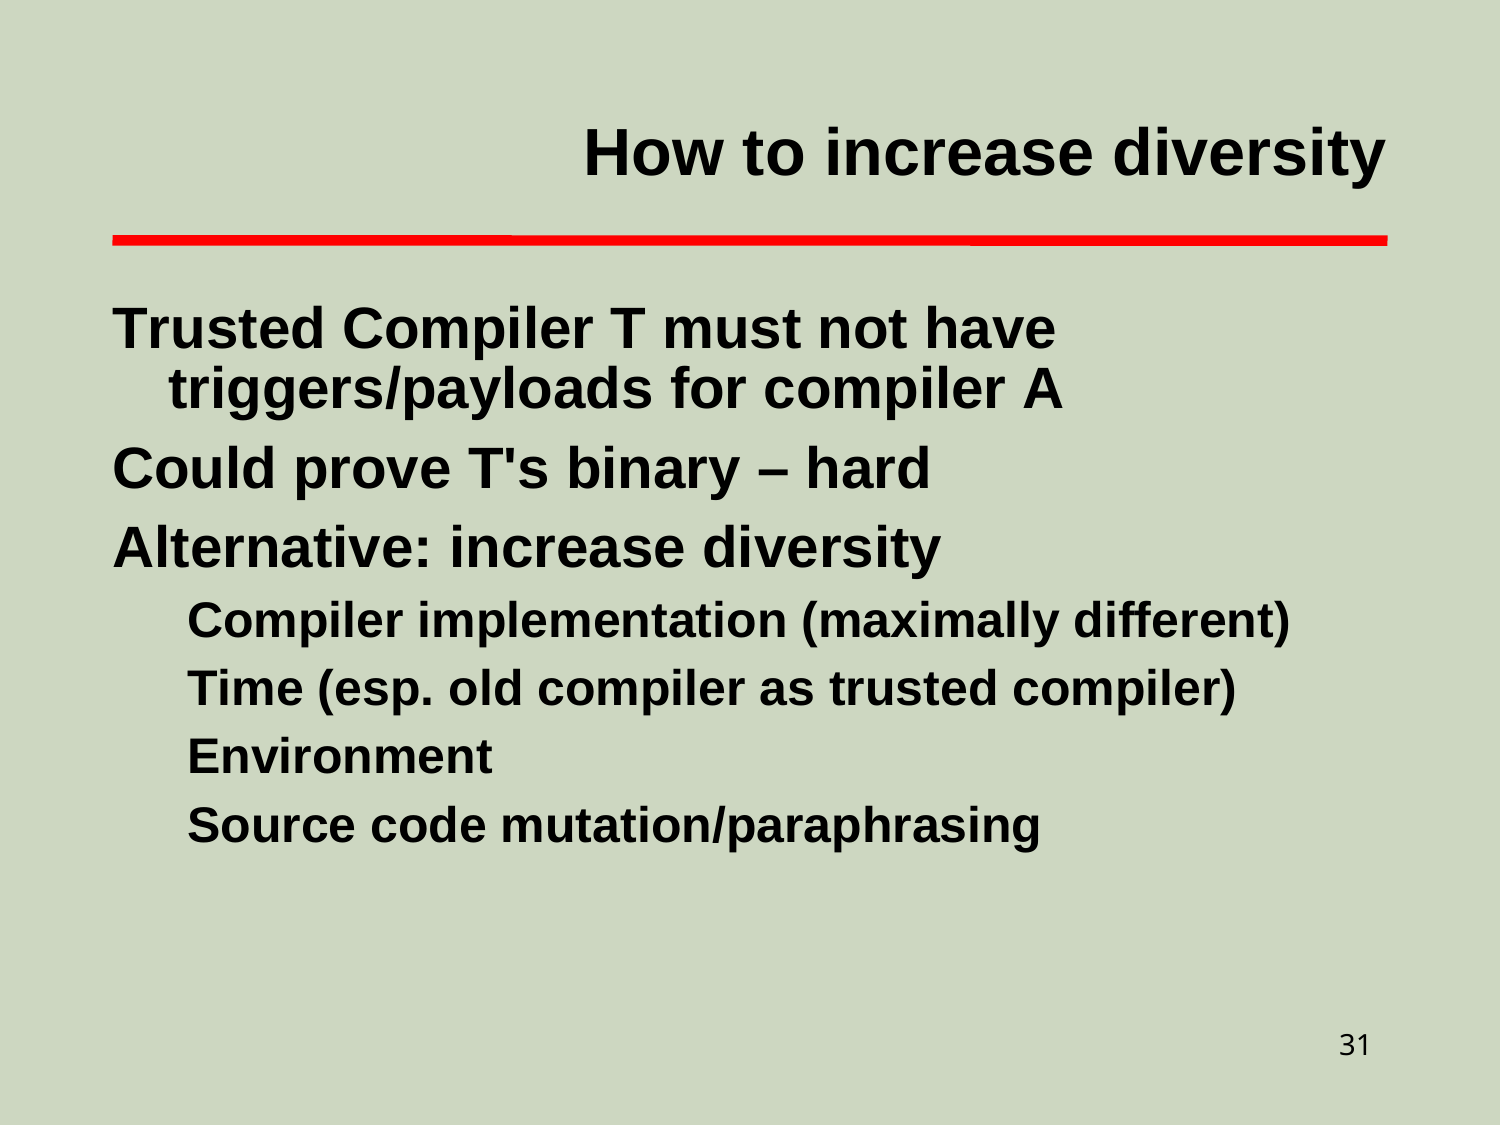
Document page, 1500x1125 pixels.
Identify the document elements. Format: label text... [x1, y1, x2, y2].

list Trusted Compiler T must not have triggers/payloads for compiler A Could prove T's binary – hard Alternative: increase diversity Compiler implementation (maximally different) Time (esp. old compiler as trusted compiler) Environment Source code mutation/paraphrasing [112, 299, 1388, 890]
title How to increase diversity [125, 117, 1388, 192]
